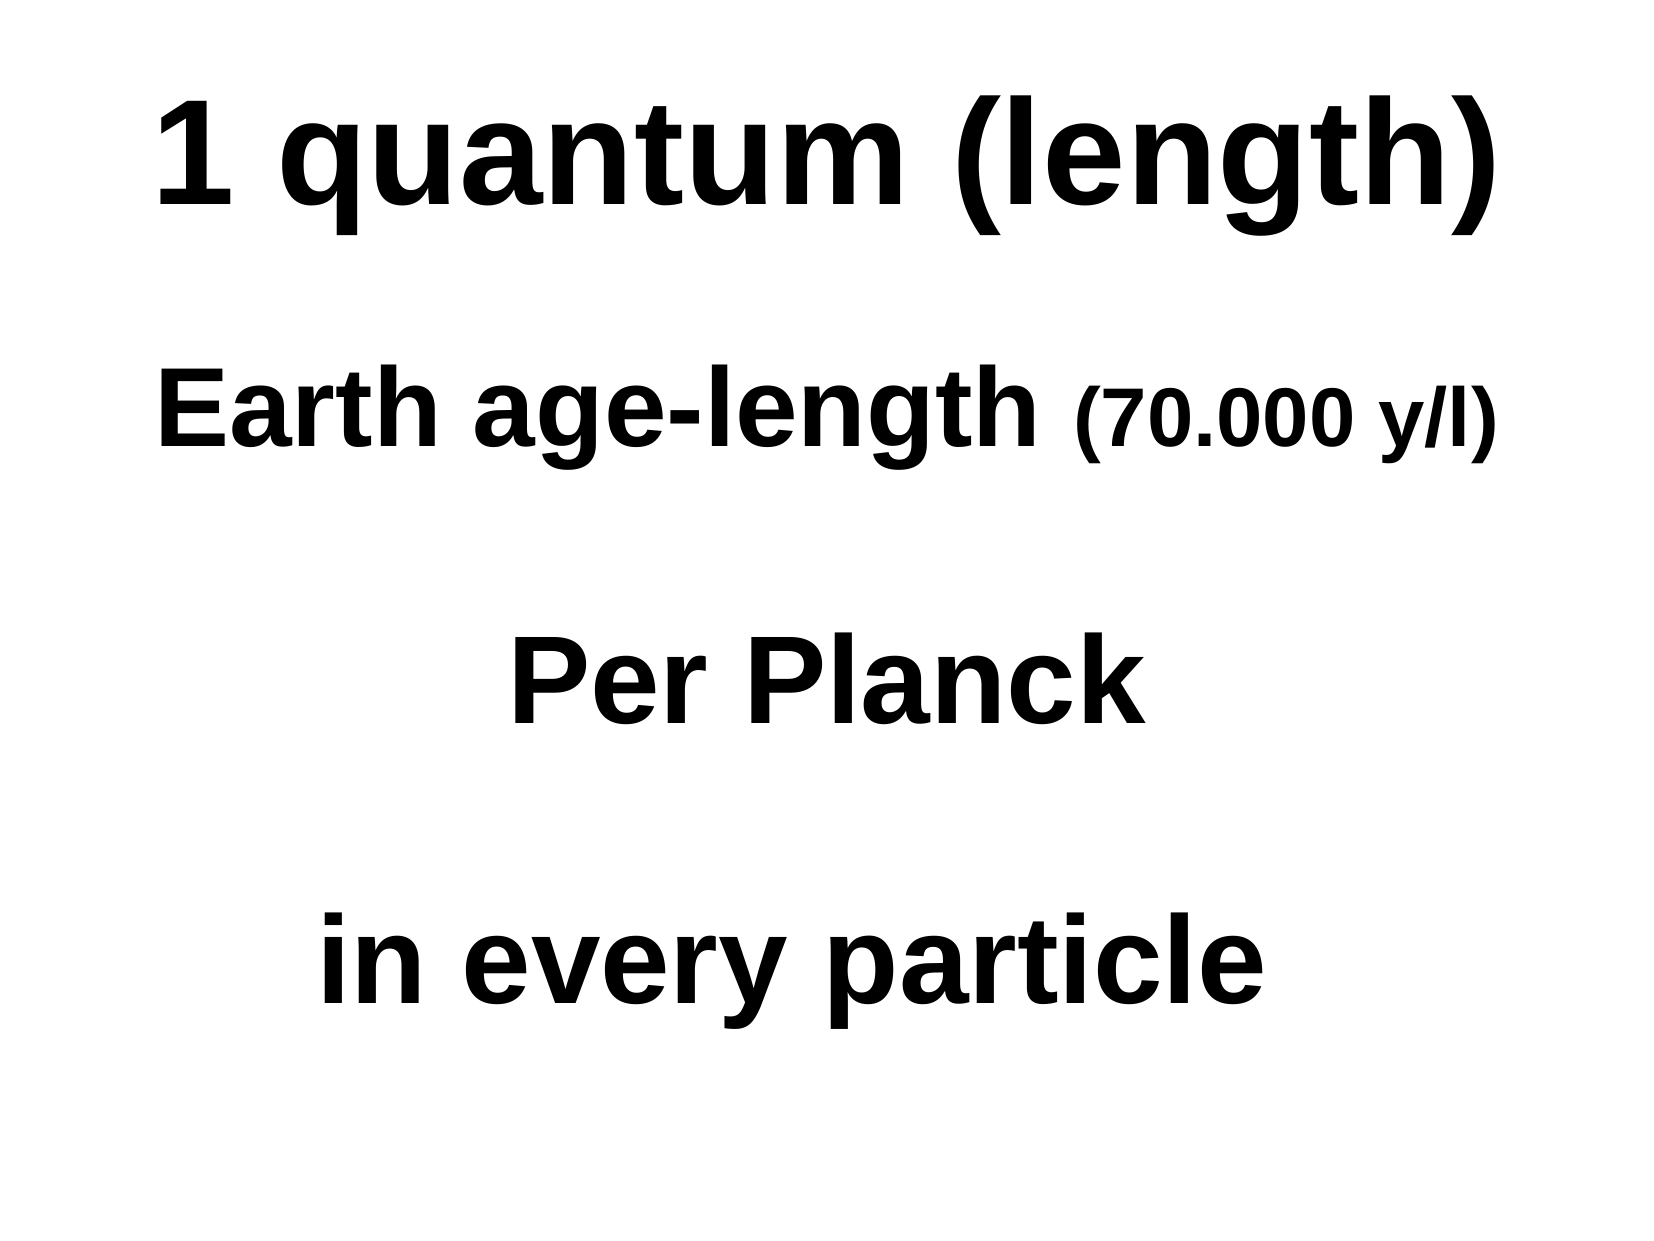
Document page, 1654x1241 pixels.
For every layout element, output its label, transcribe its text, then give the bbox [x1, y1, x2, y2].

subtitle Earth age-length (70.000 y/l) Per Planck in every particle [82, 120, 1571, 1180]
title 1 quantum (length) [82, 41, 1571, 120]
